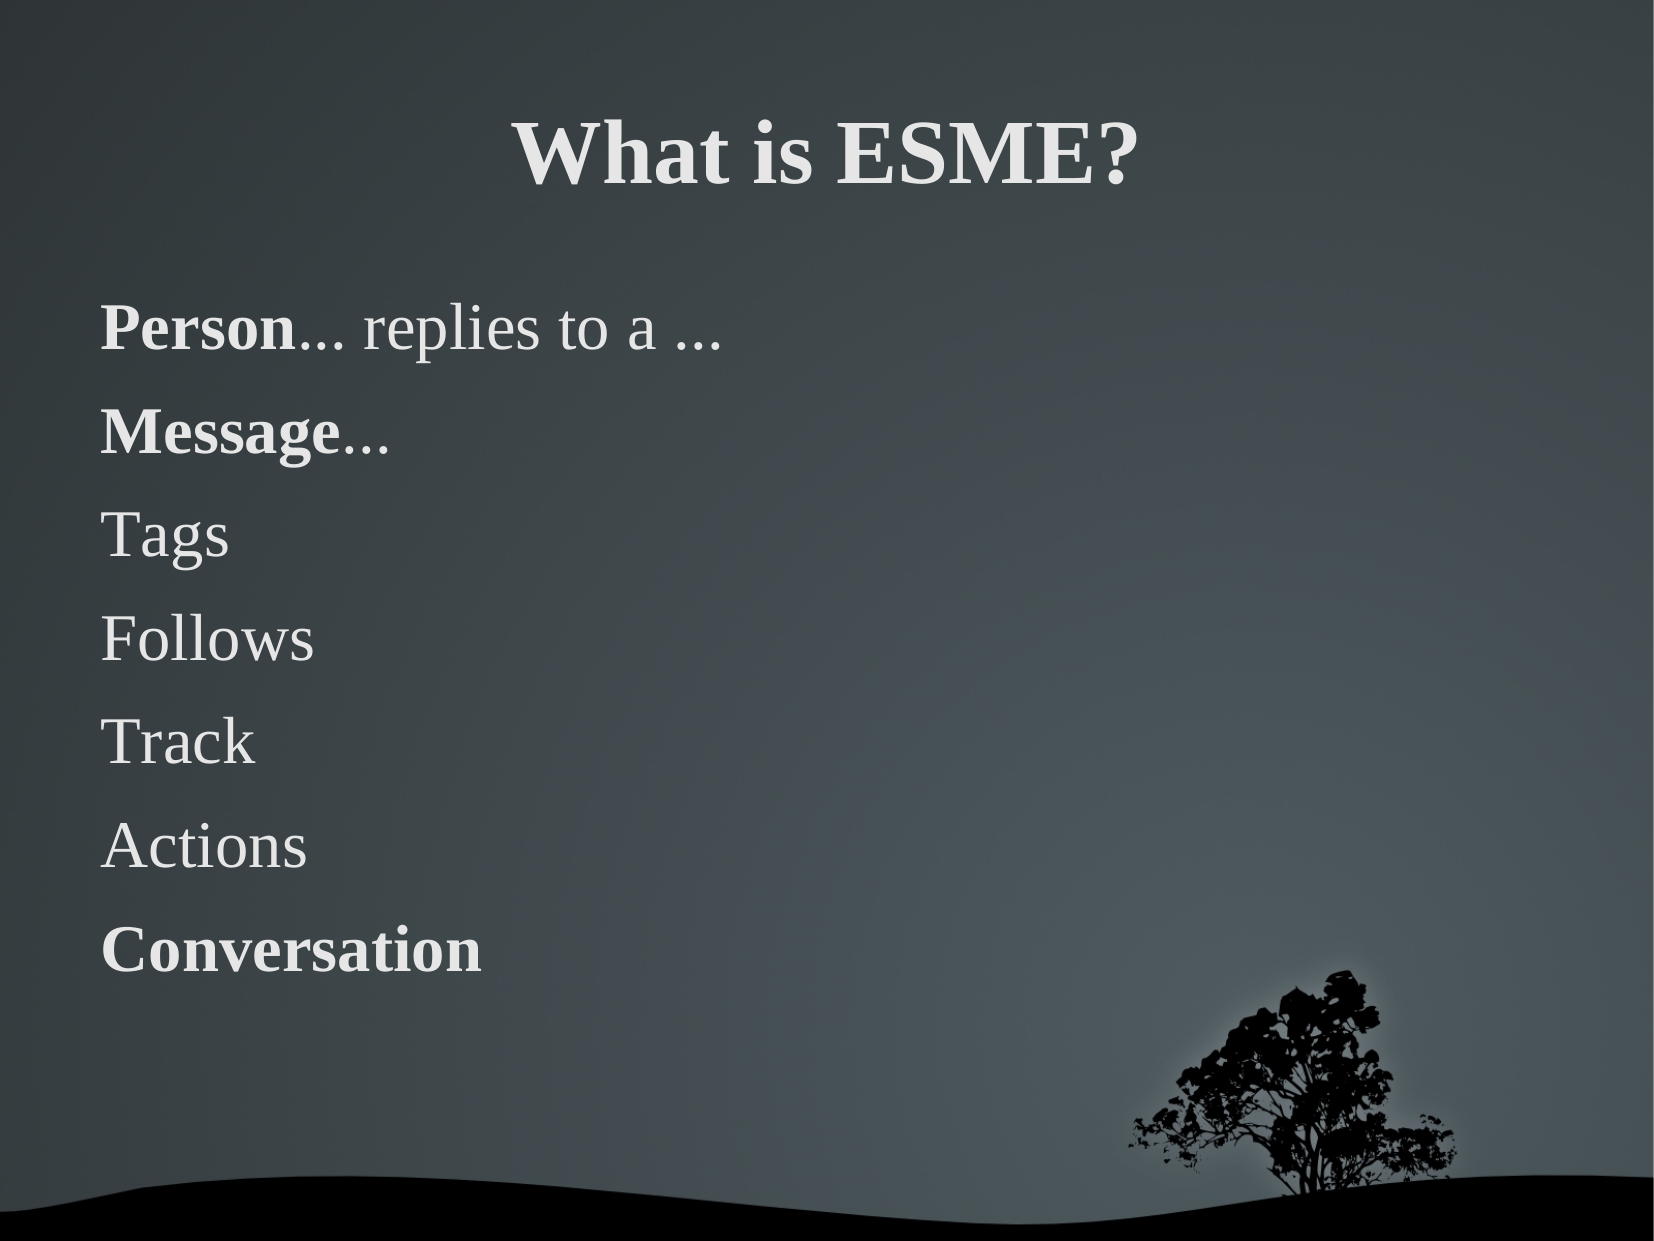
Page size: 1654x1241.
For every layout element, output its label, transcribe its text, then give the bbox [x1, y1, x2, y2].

picture [0, 0, 1654, 1241]
title What is ESME? [82, 56, 1571, 250]
list Person... replies to a ... Message... Tags Follows Track Actions Conversation [82, 290, 1571, 1094]
